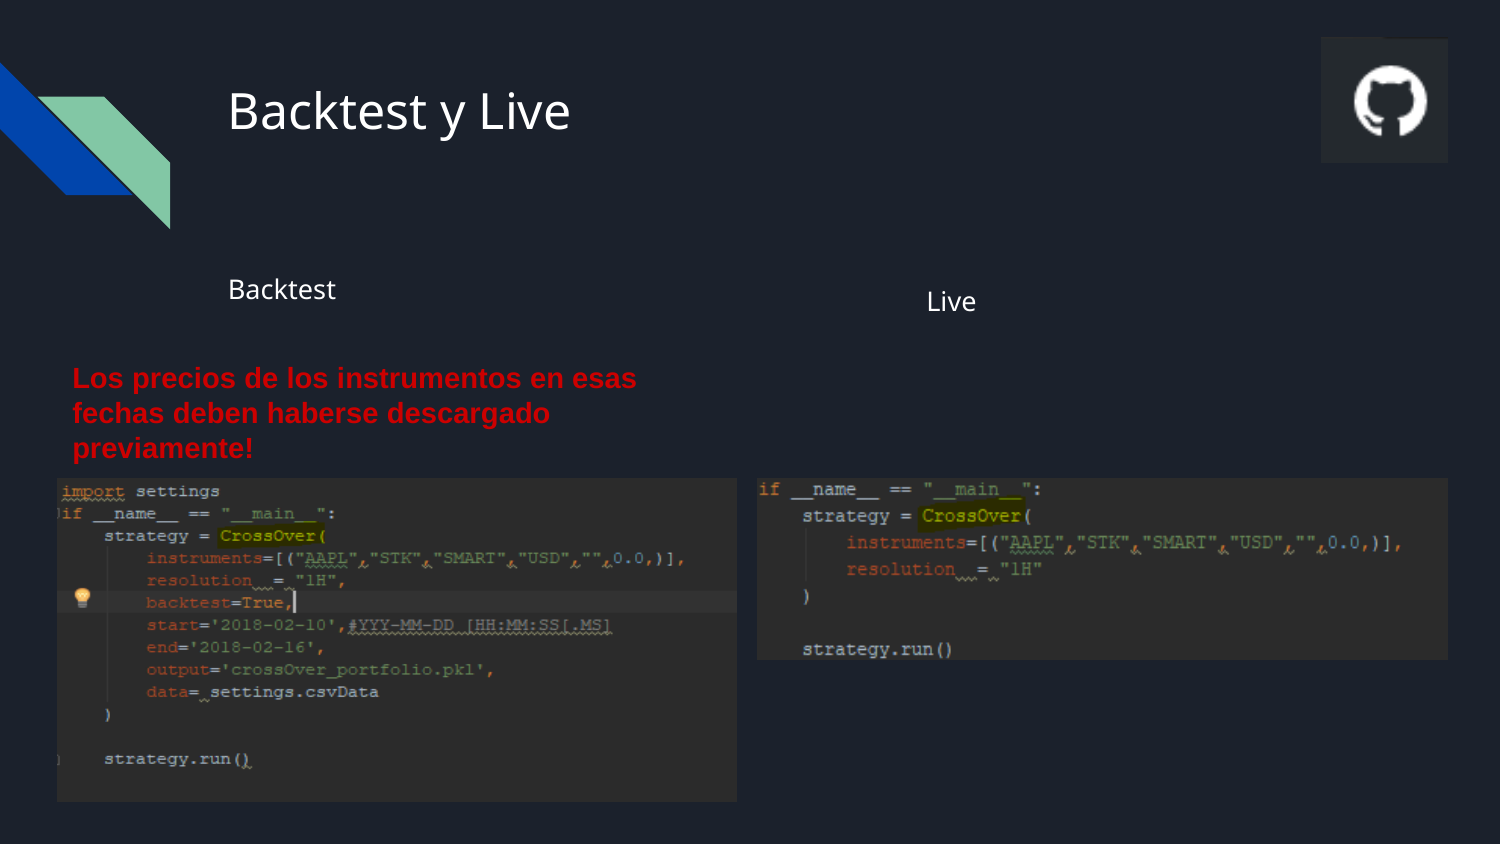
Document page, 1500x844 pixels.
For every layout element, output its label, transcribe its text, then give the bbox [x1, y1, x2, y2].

picture [1321, 37, 1448, 164]
picture [757, 478, 1448, 660]
picture [57, 479, 737, 802]
list Live [911, 269, 1198, 345]
title Backtest y Live [212, 64, 1368, 215]
list Backtest [212, 257, 500, 333]
text_box Los precios de los instrumentos en esas fechas deben haberse descargado previamente! [57, 344, 737, 479]
